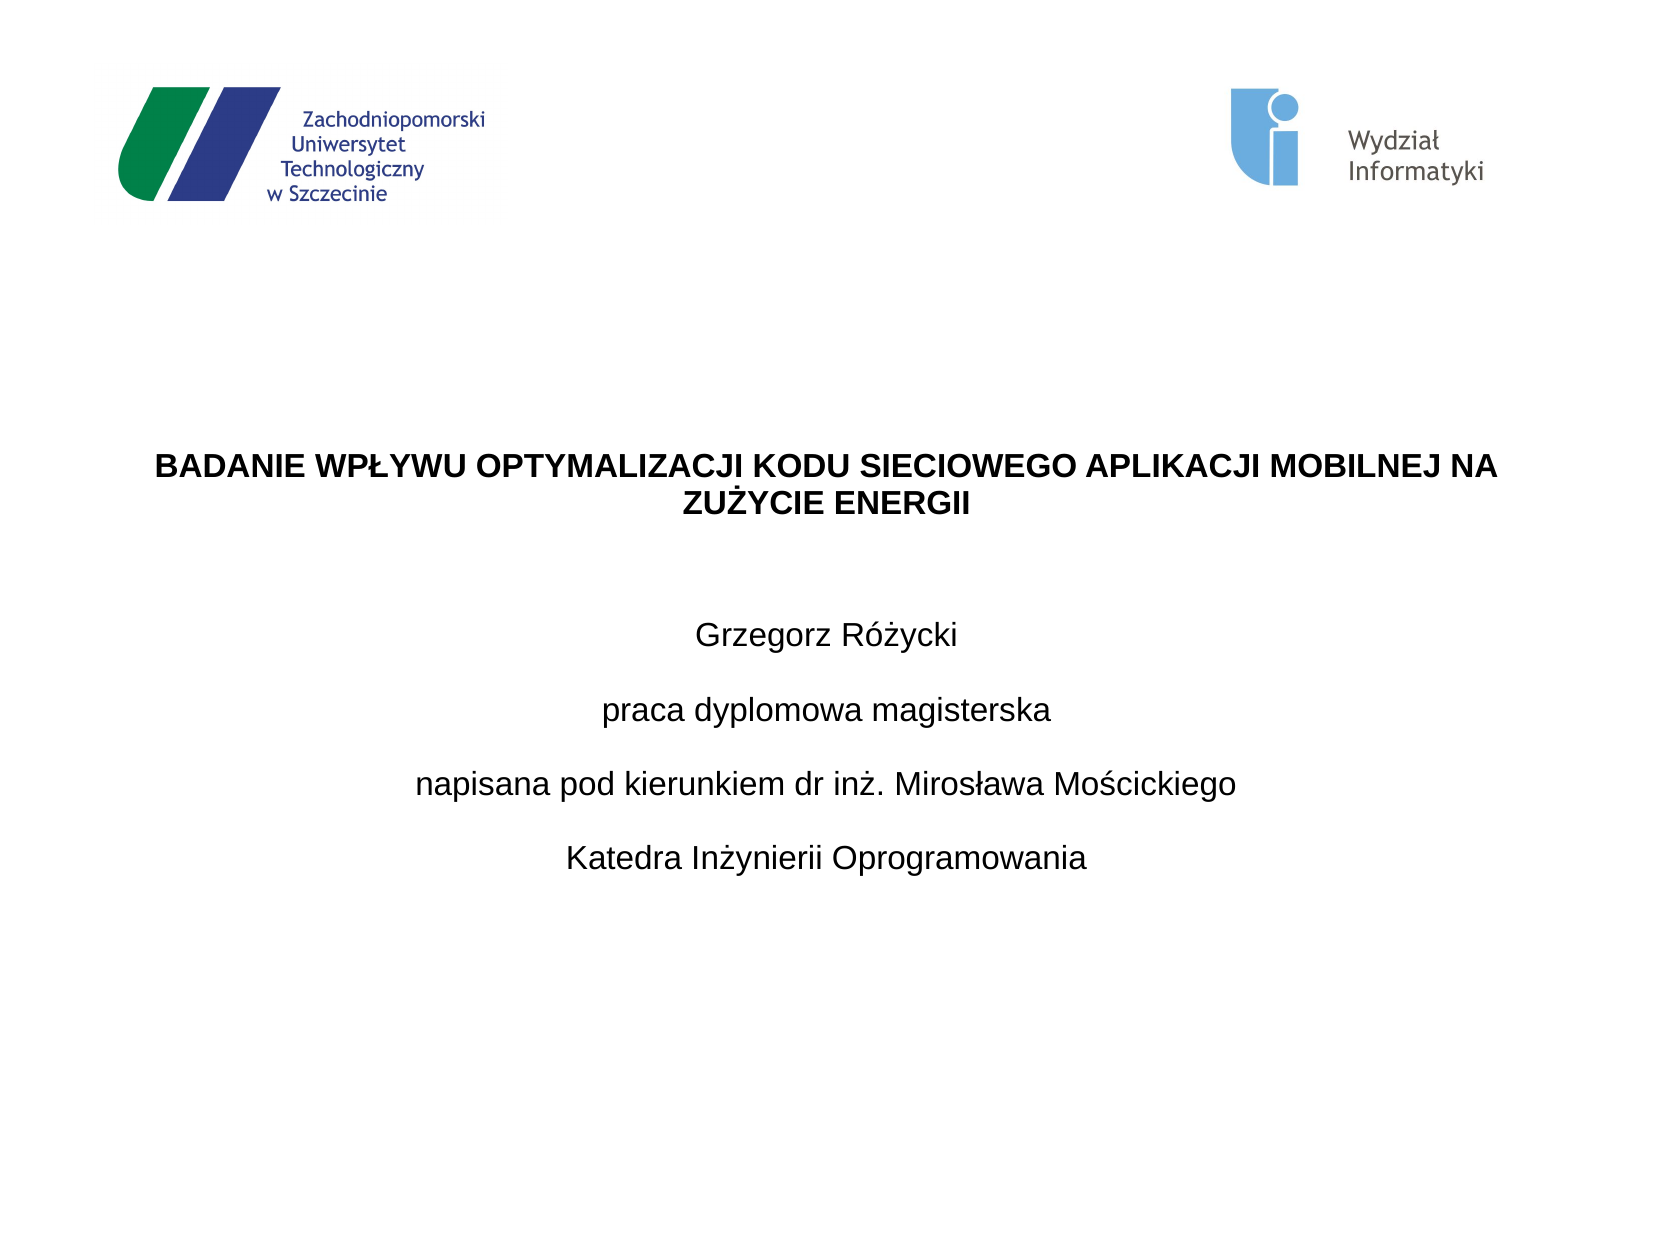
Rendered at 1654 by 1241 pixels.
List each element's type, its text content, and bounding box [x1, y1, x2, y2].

picture [1192, 70, 1560, 213]
picture [94, 63, 508, 225]
subtitle BADANIE WPŁYWU OPTYMALIZACJI KODU SIECIOWEGO APLIKACJI MOBILNEJ NA ZUŻYCIE ENERGII Grzegorz Różycki praca dyplomowa magisterska napisana pod kierunkiem dr inż. Mirosława Mościckiego Katedra Inżynierii Oprogramowania [82, 49, 1571, 1010]
